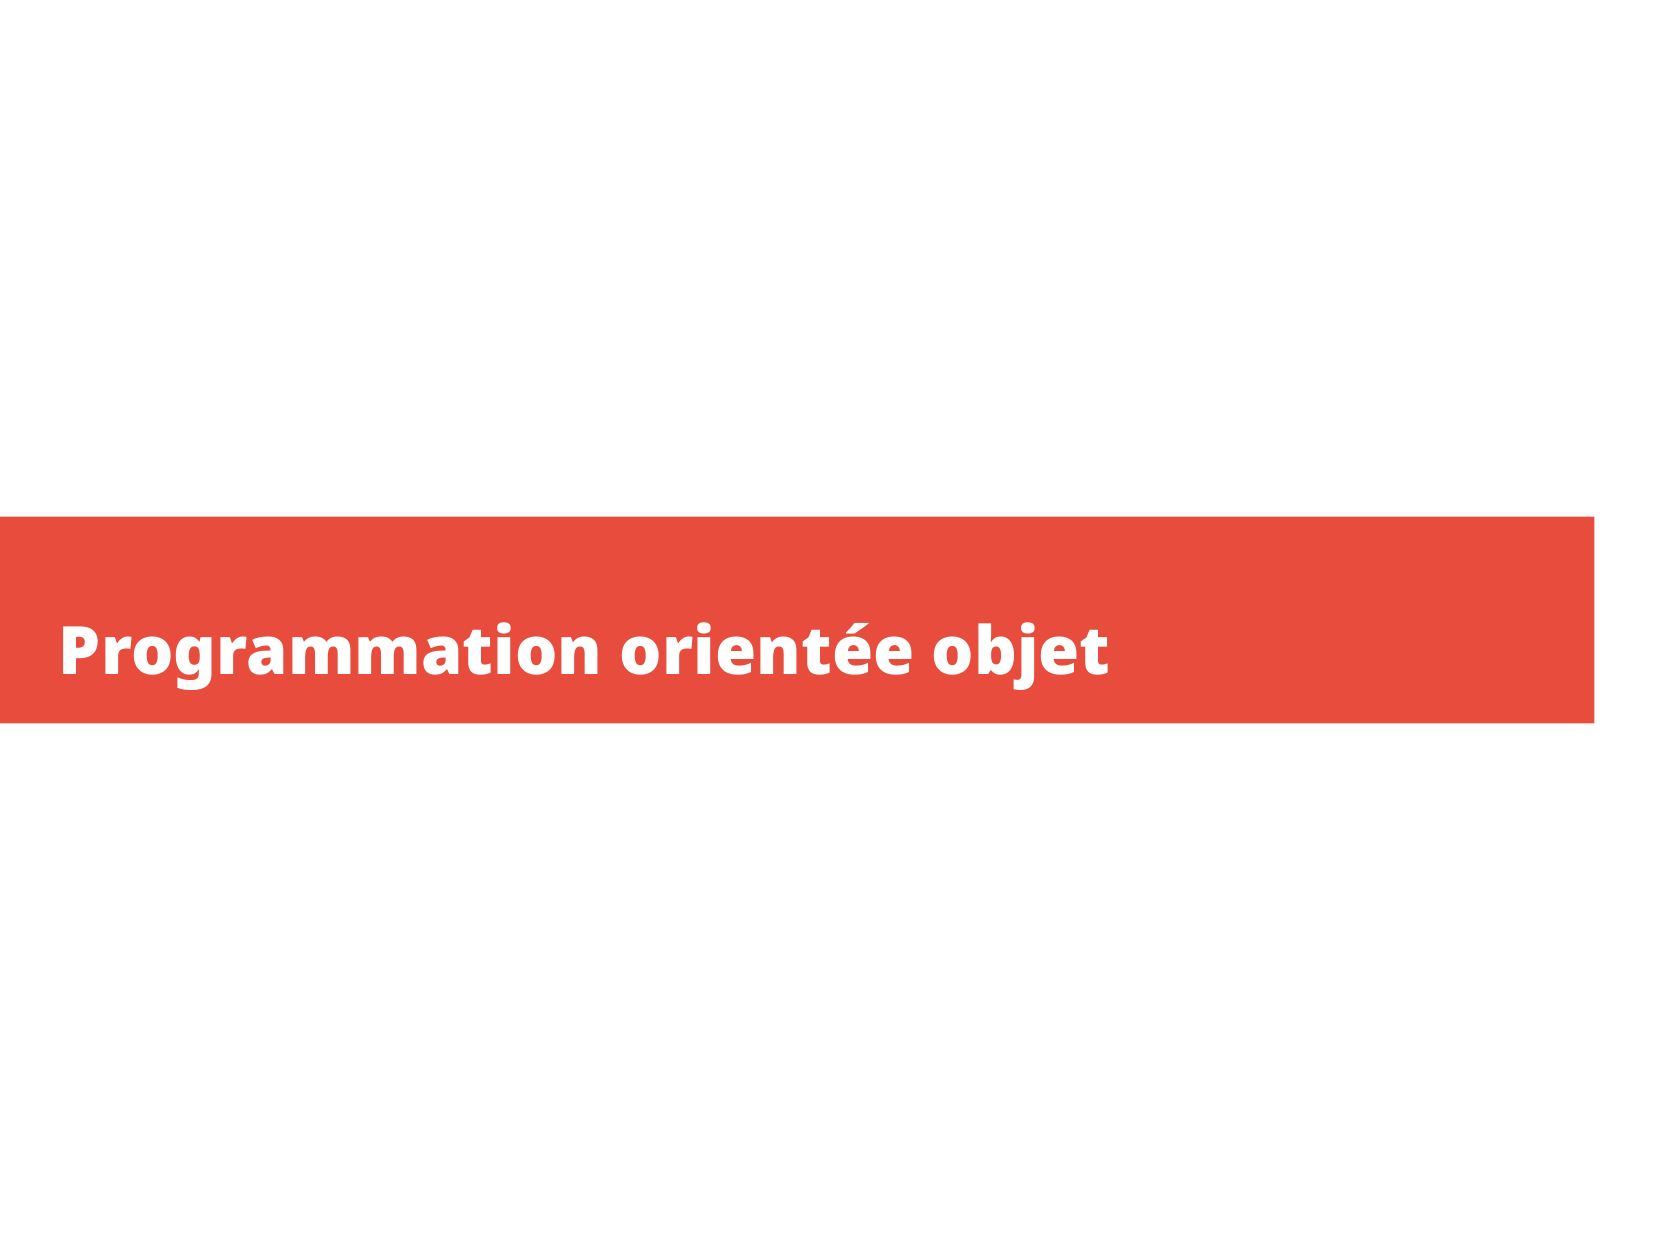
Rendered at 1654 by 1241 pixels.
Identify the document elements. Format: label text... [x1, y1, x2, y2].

title Programmation orientée objet [59, 546, 1595, 694]
